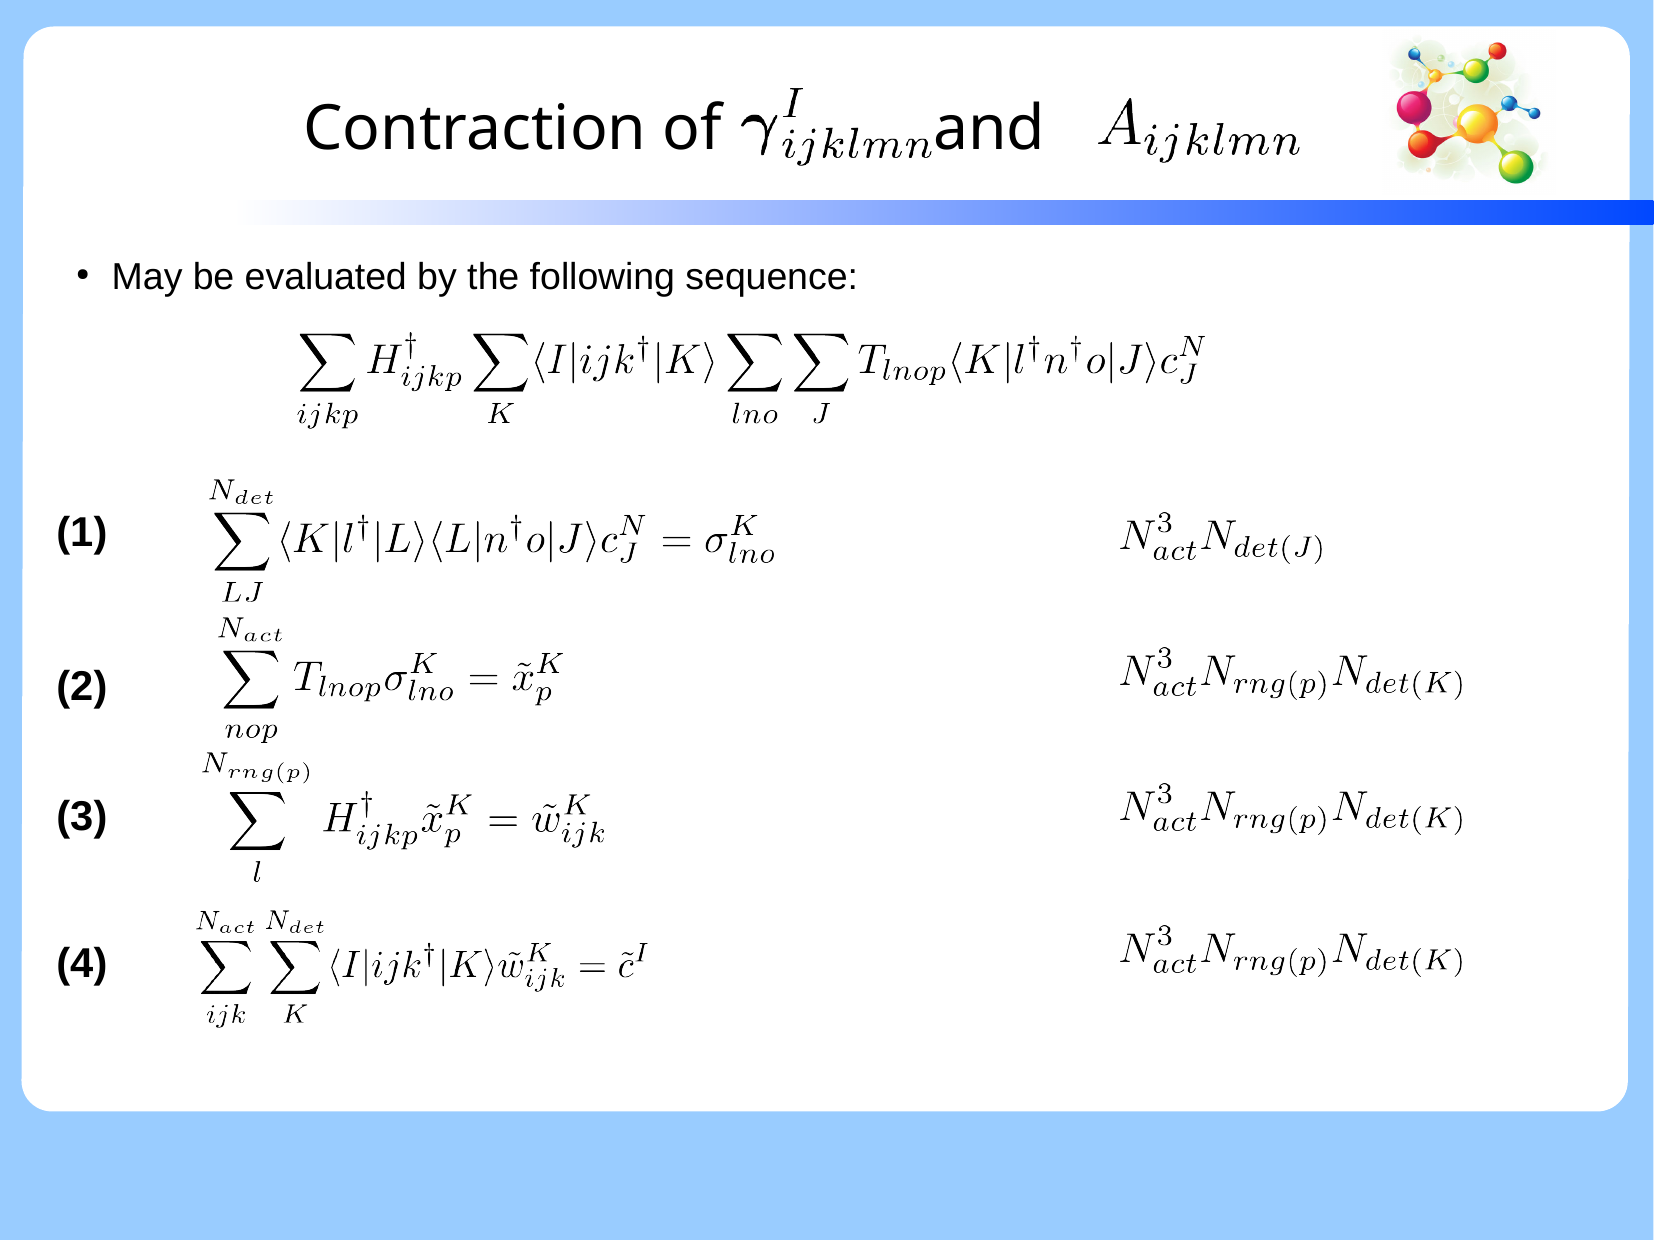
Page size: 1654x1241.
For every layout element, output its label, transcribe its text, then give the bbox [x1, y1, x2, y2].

text_box (4) [41, 932, 130, 1041]
picture [741, 87, 932, 166]
text_box (3) [41, 785, 130, 893]
picture [1120, 647, 1462, 700]
text_box (1) [41, 501, 130, 610]
picture [202, 752, 604, 882]
title Contraction of and [82, 49, 1332, 201]
picture [1097, 98, 1300, 163]
picture [1120, 783, 1462, 835]
picture [209, 479, 774, 602]
picture [218, 617, 563, 743]
text_box (2) [41, 655, 130, 763]
picture [1120, 925, 1462, 977]
picture [1382, 29, 1556, 195]
text_box May be evaluated by the following sequence: [61, 247, 1571, 1119]
picture [196, 910, 648, 1028]
picture [297, 332, 1205, 429]
picture [1120, 512, 1322, 564]
